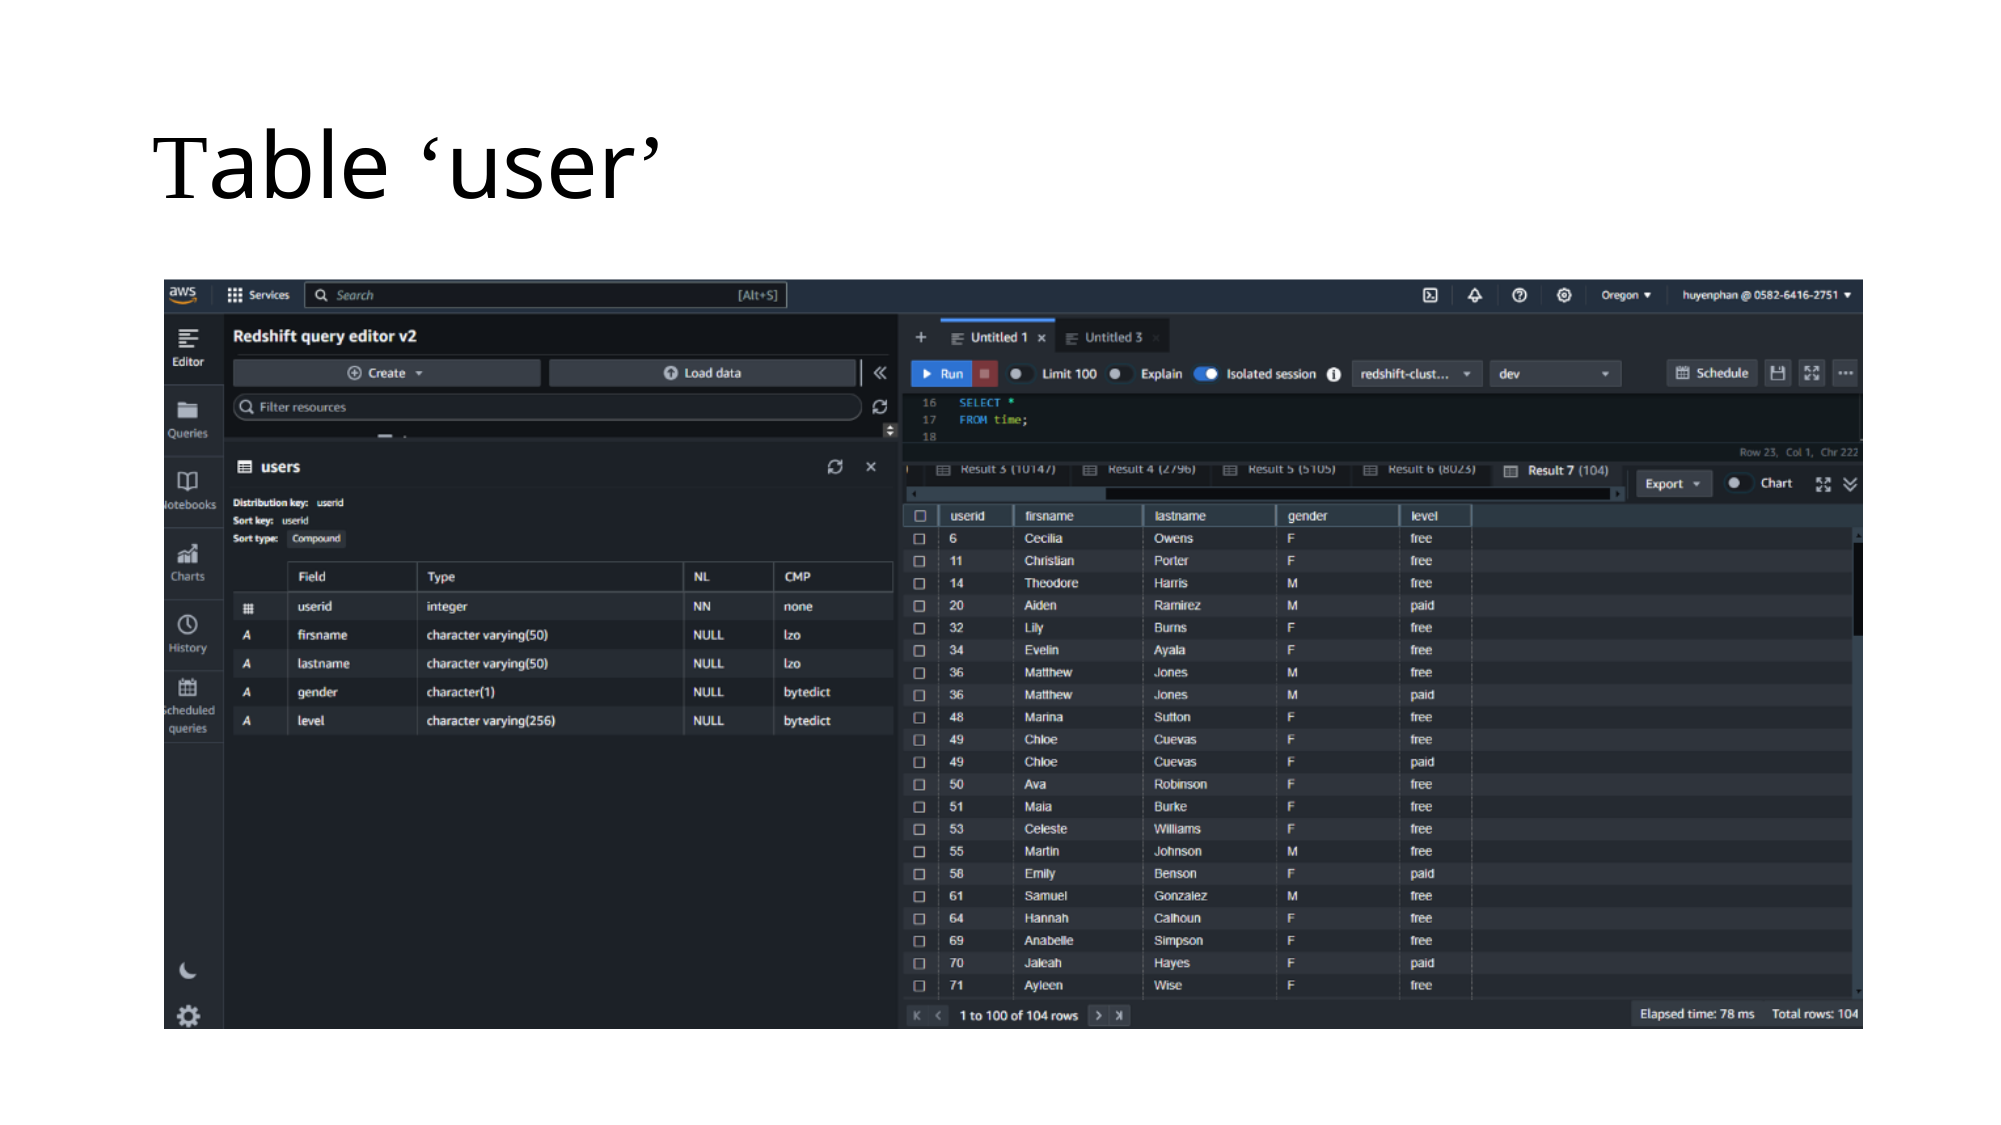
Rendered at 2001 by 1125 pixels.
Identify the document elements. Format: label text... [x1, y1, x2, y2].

title Table ‘user’ [137, 59, 1863, 278]
picture [164, 277, 1863, 1029]
